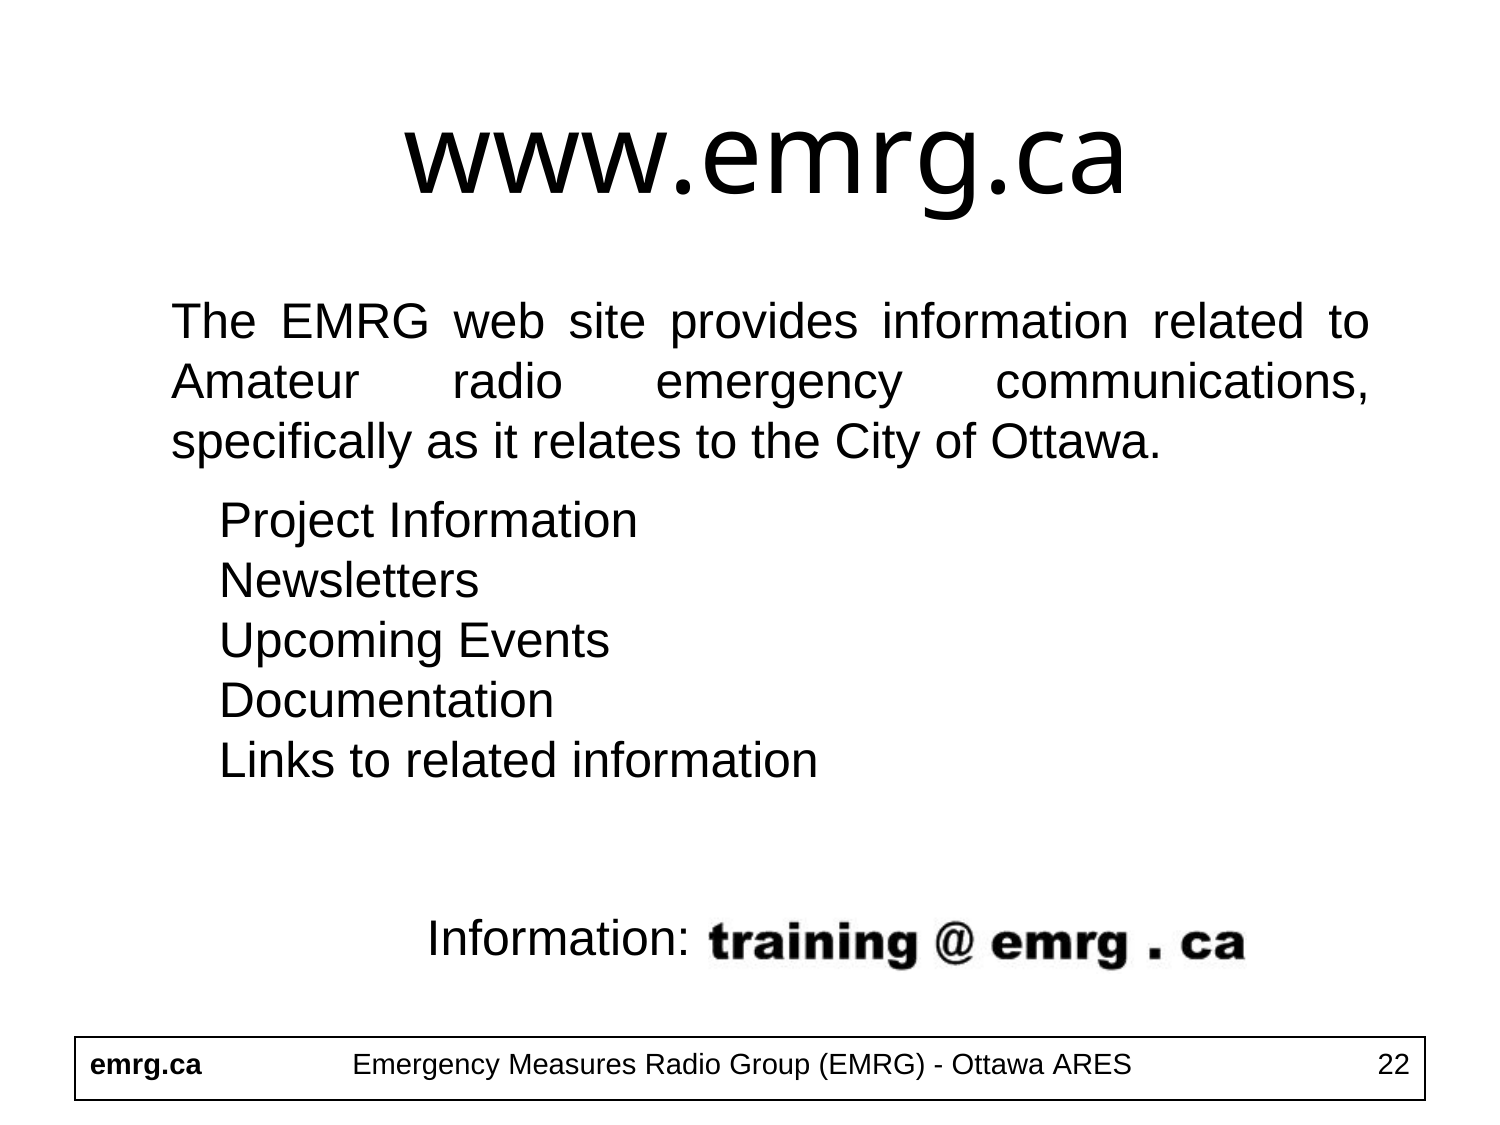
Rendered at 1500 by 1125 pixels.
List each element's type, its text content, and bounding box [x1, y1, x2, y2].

text_box www.emrg.ca [389, 73, 1147, 225]
text_box Information: [411, 898, 766, 974]
text_box <number> [1246, 1037, 1426, 1103]
text_box The EMRG web site provides information related to Amateur radio emergency communications, specifically as it relates to the City of Ottawa. Project Information Newsletters Upcoming Events Documentation Links to related information [156, 281, 1386, 796]
picture [708, 905, 1247, 974]
text_box Emergency Measures Radio Group (EMRG) - Ottawa ARES [247, 1037, 1238, 1103]
